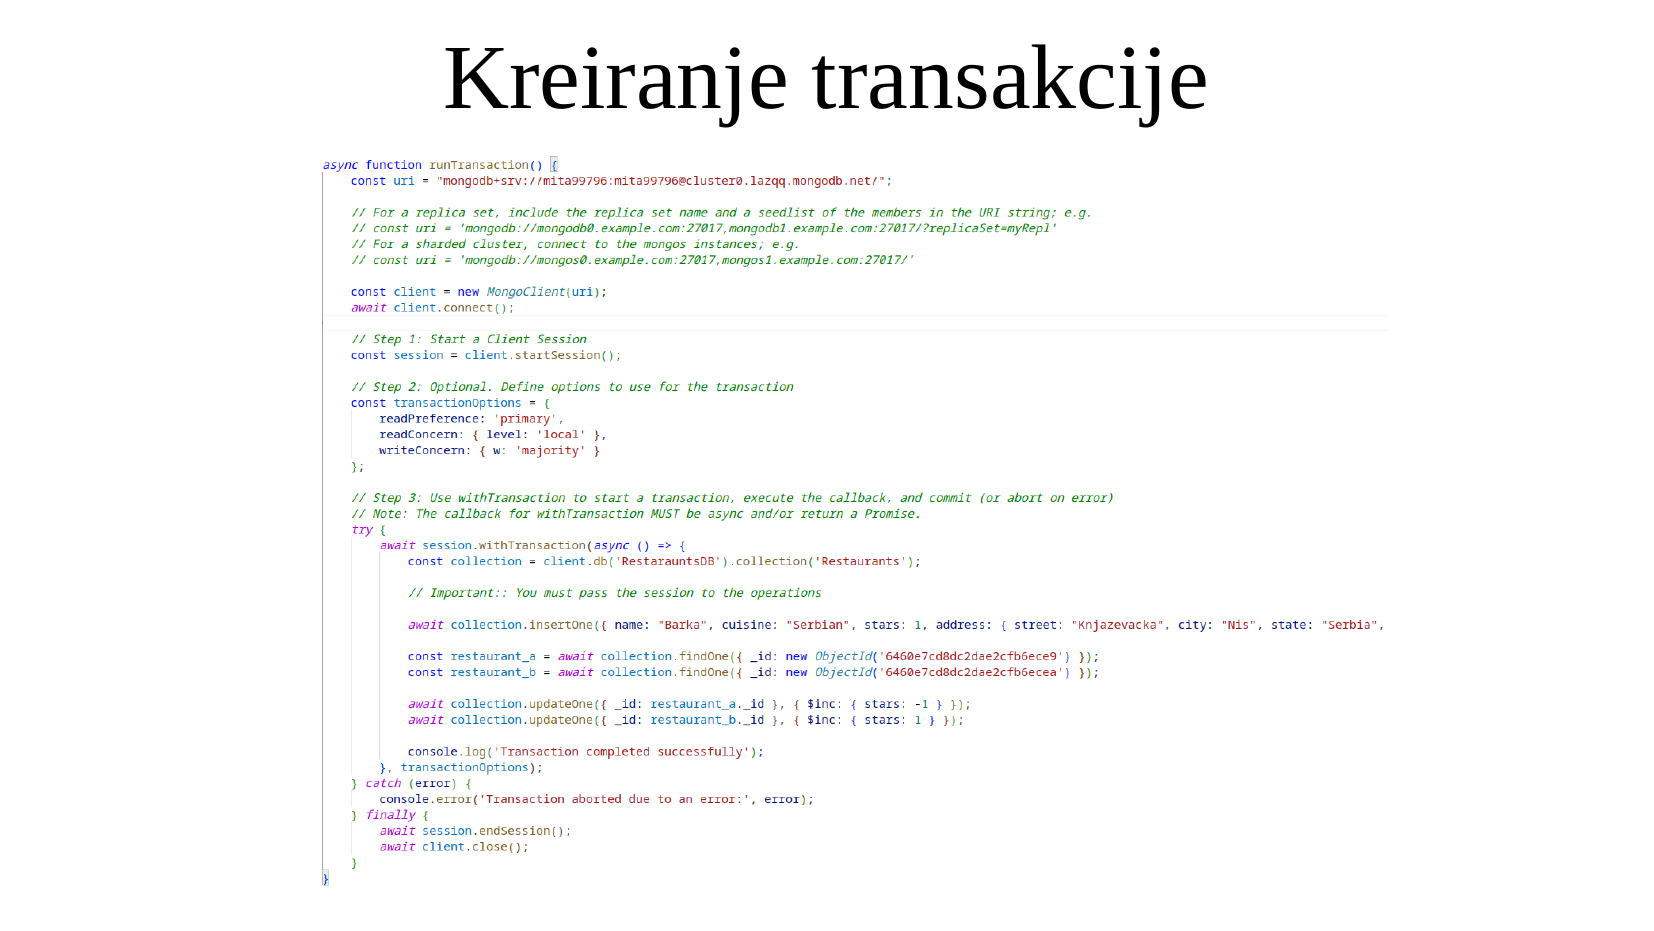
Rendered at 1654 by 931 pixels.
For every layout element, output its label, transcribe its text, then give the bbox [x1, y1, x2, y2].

title Kreiranje transakcije [82, 0, 1571, 156]
picture [317, 155, 1388, 889]
